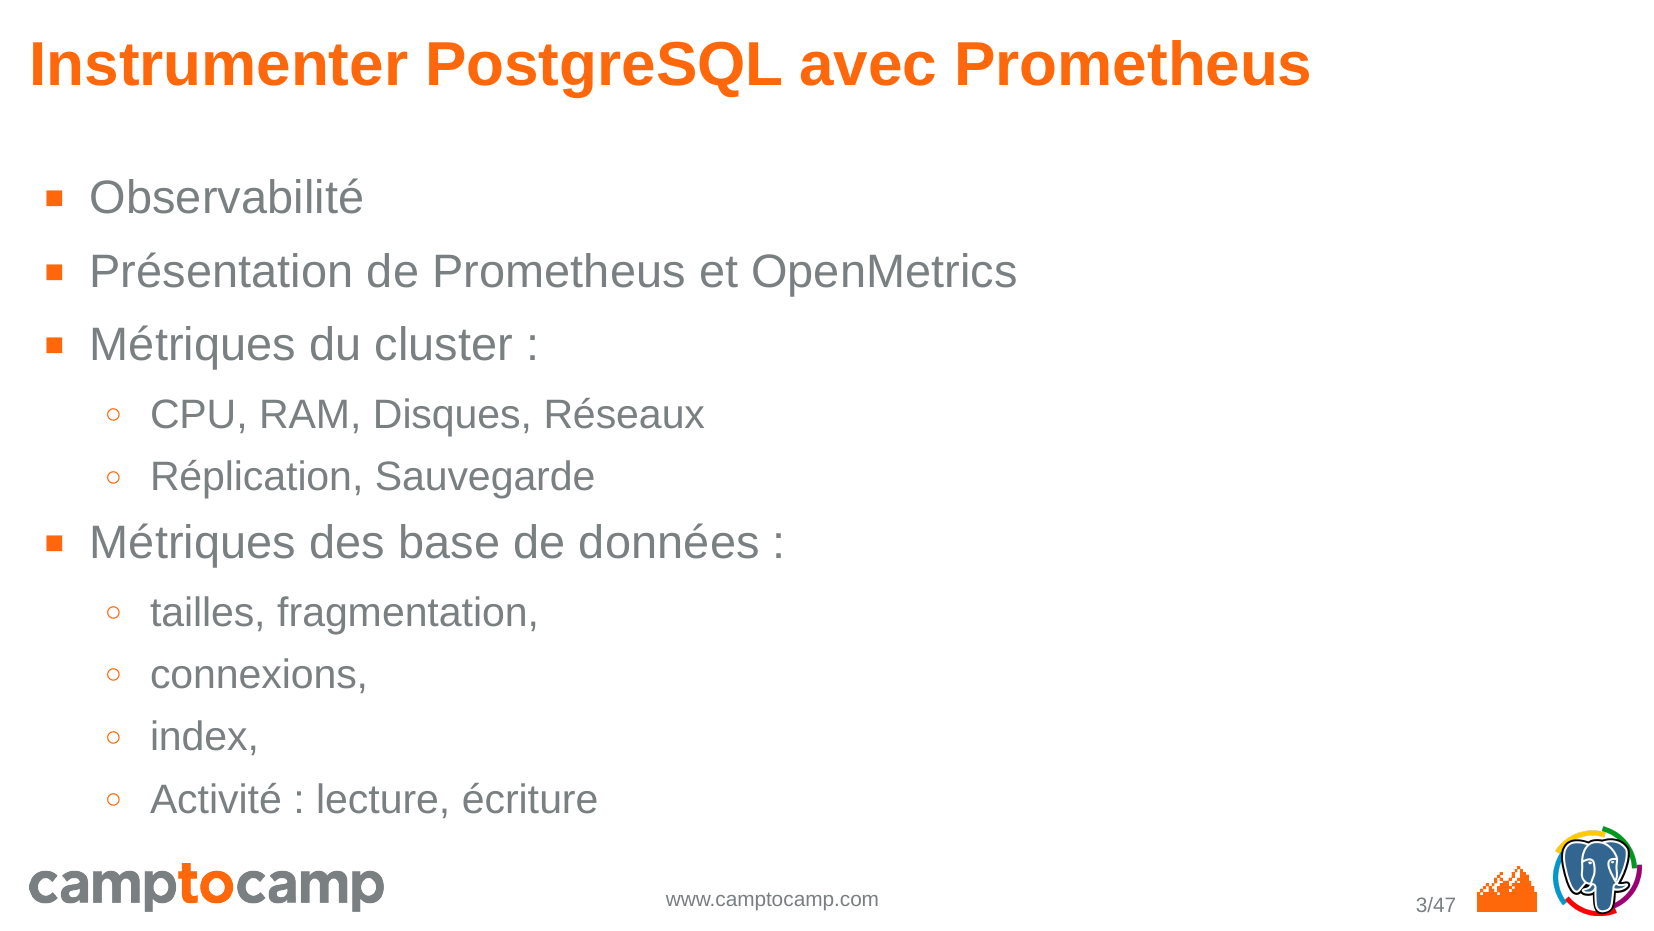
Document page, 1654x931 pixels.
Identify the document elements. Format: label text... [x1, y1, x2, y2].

picture [1553, 826, 1642, 916]
title Instrumenter PostgreSQL avec Prometheus [29, 29, 1625, 169]
picture [1477, 866, 1537, 912]
picture [29, 863, 384, 912]
list Observabilité Présentation de Prometheus et OpenMetrics Métriques du cluster : CPU, RAM, Disques, Réseaux Réplication, Sauvegarde Métriques des base de données : tailles, fragmentation, connexions, index, Activité : lecture, écriture [29, 171, 1625, 827]
